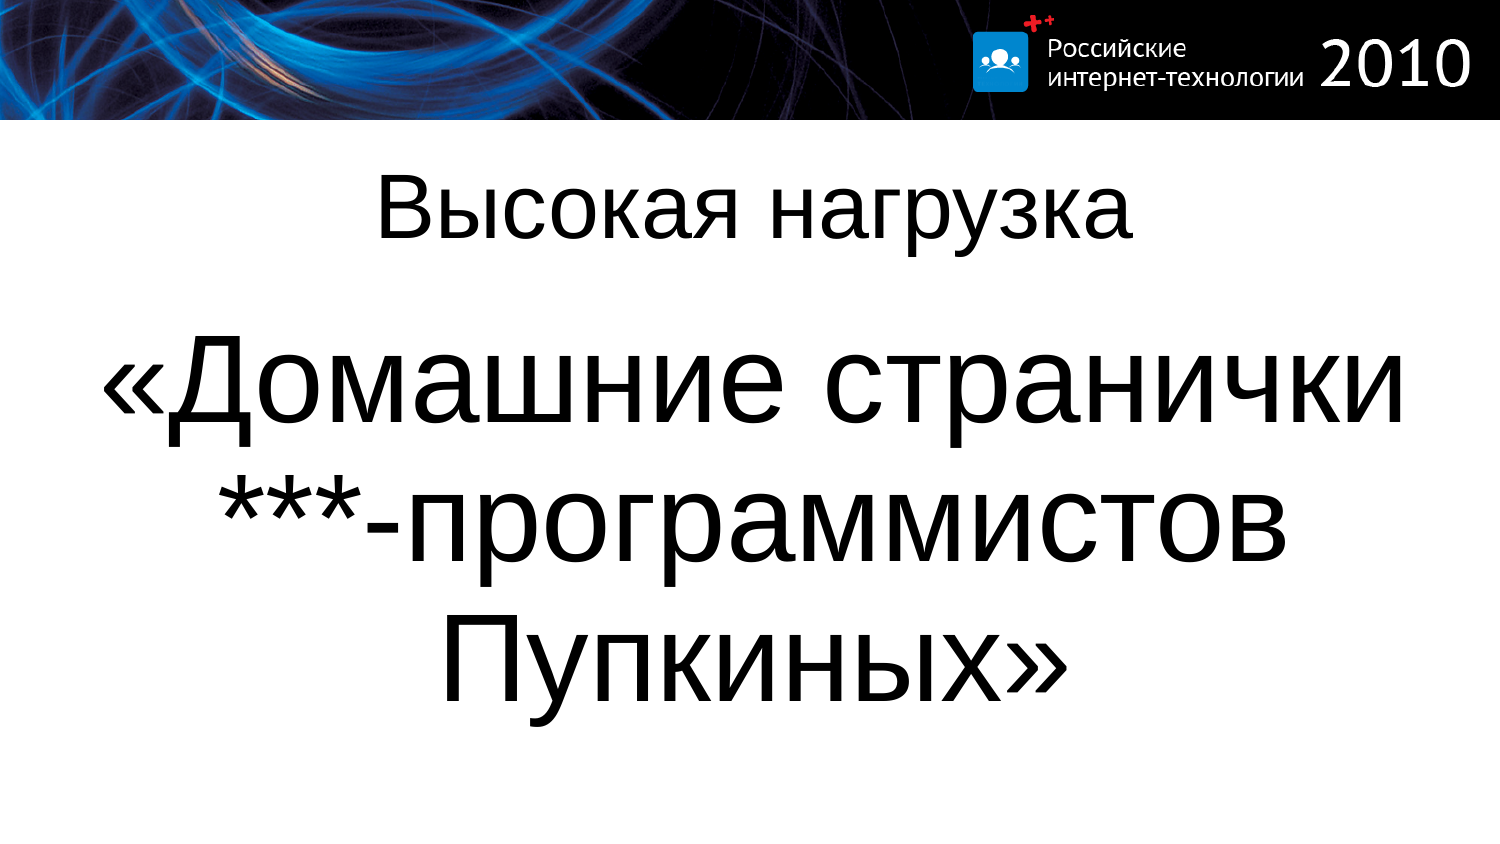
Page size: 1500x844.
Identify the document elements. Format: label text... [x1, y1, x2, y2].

picture [0, 0, 1500, 120]
title Высокая нагрузка [79, 155, 1430, 258]
subtitle «Домашние странички ***-программистов Пупкиных» [79, 279, 1430, 758]
